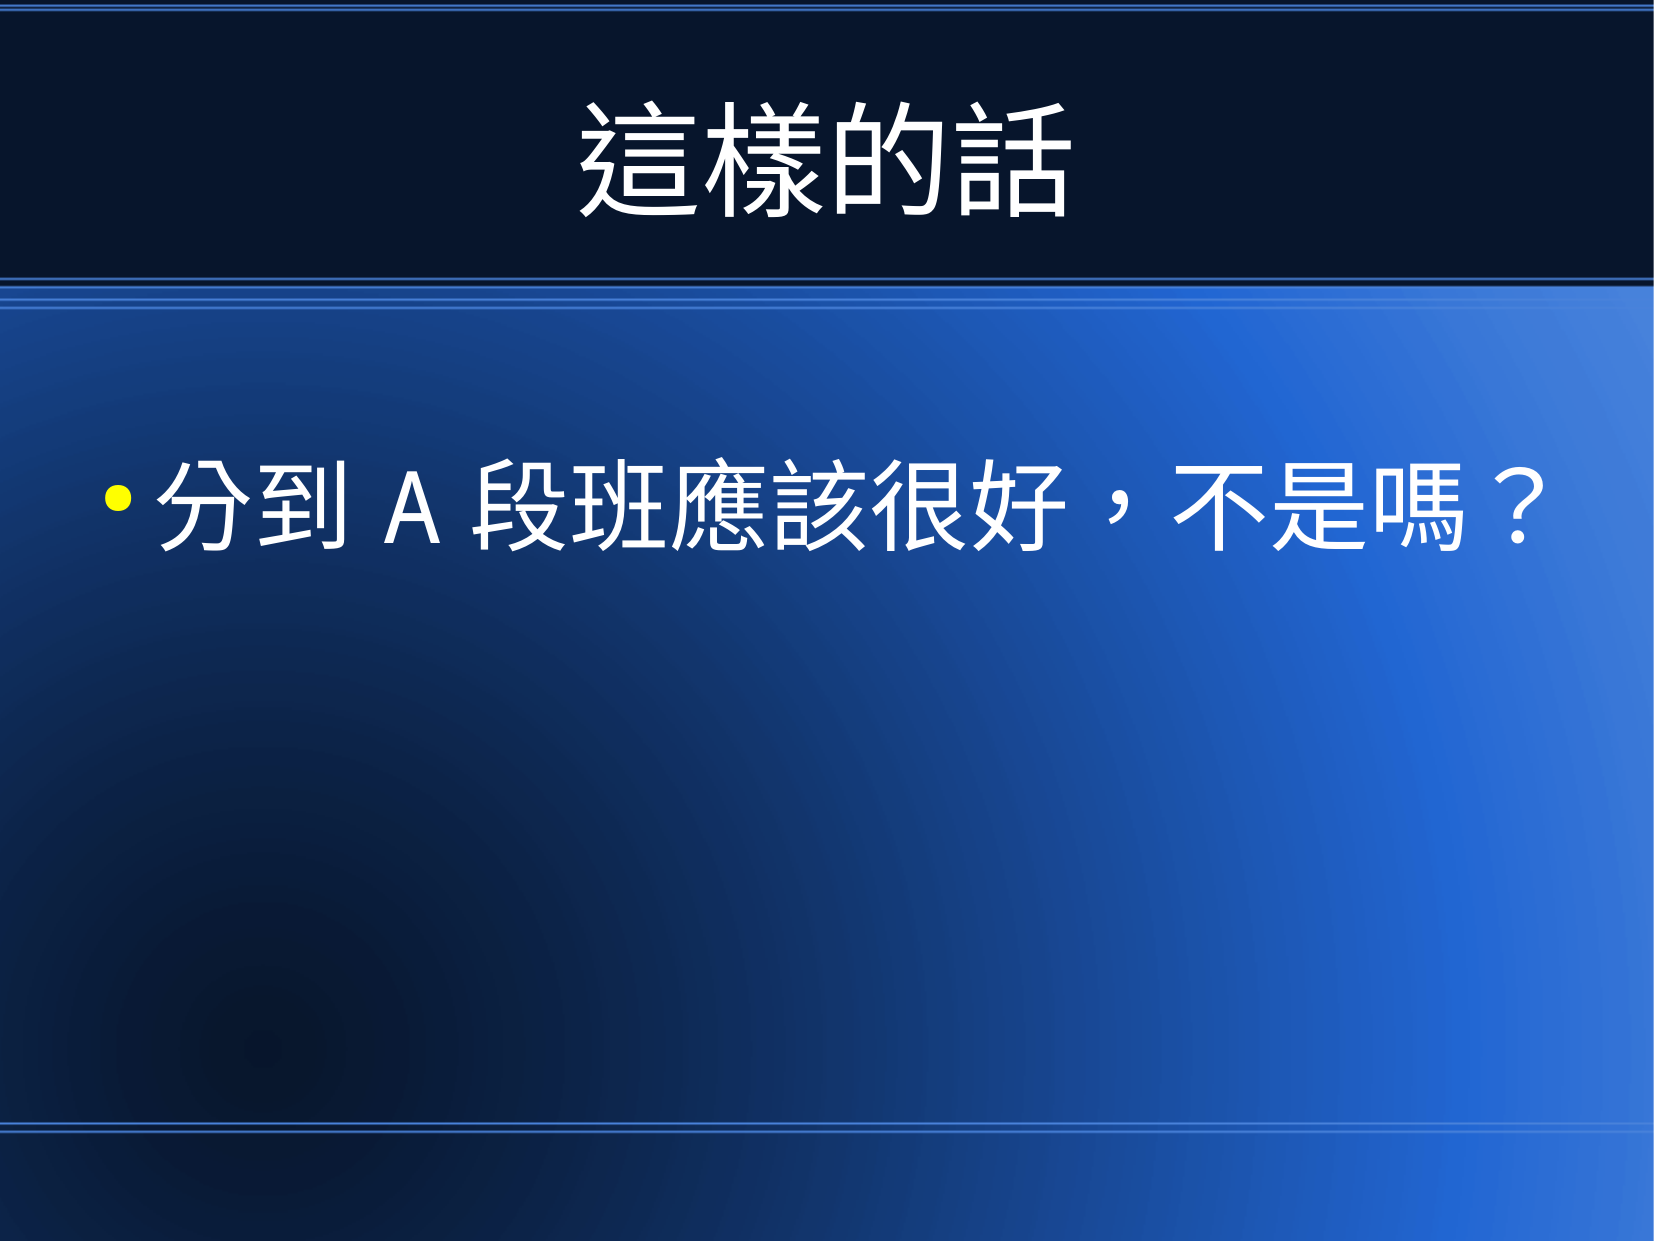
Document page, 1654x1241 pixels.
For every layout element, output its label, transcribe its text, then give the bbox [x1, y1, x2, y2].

title 這樣的話 [82, 49, 1571, 257]
list 分到A段班應該很好，不是嗎？ [82, 355, 1571, 1241]
picture [0, 0, 1654, 1241]
